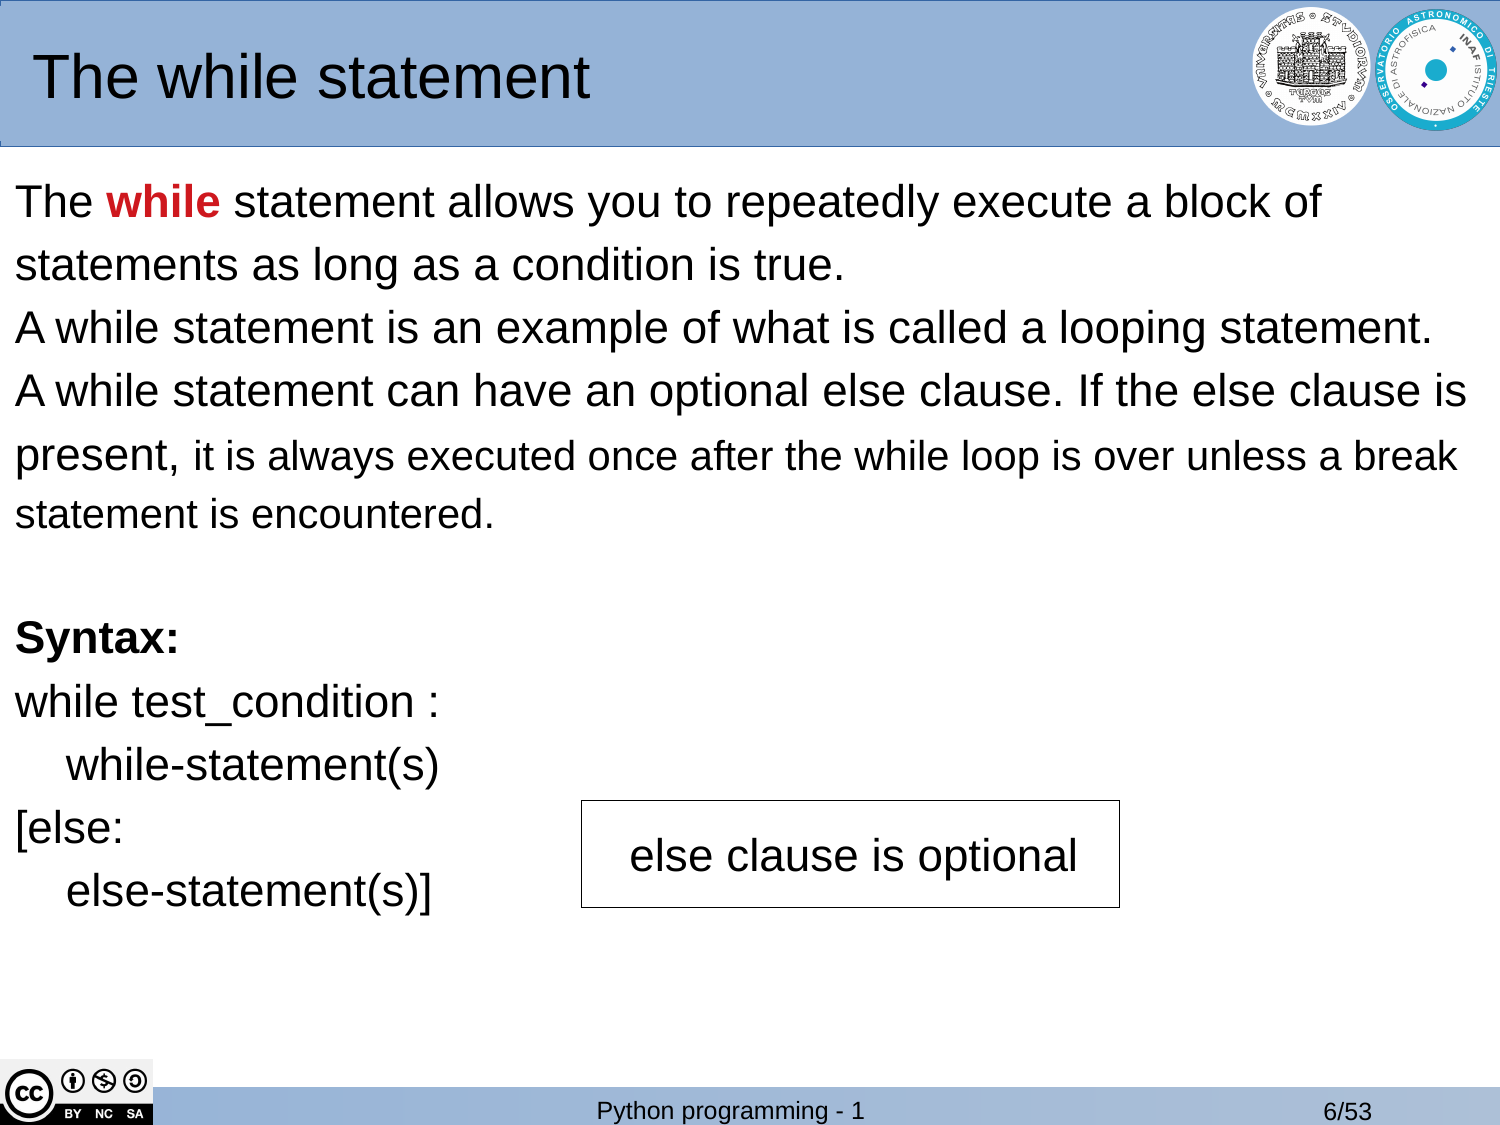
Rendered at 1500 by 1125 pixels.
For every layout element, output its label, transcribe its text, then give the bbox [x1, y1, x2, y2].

text_box The while statement [0, 5, 1253, 141]
list The while statement allows you to repeatedly execute a block of statements as long as a condition is true. A while statement is an example of what is called a looping statement. A while statement can have an optional else clause. If the else clause is present, it is always executed once after the while loop is over unless a break statement is encountered. Syntax: while test_condition : while-statement(s) [else: else-statement(s)] [0, 155, 1500, 1012]
picture [1253, 0, 1500, 155]
picture [0, 1059, 153, 1125]
text_box [581, 800, 1120, 908]
